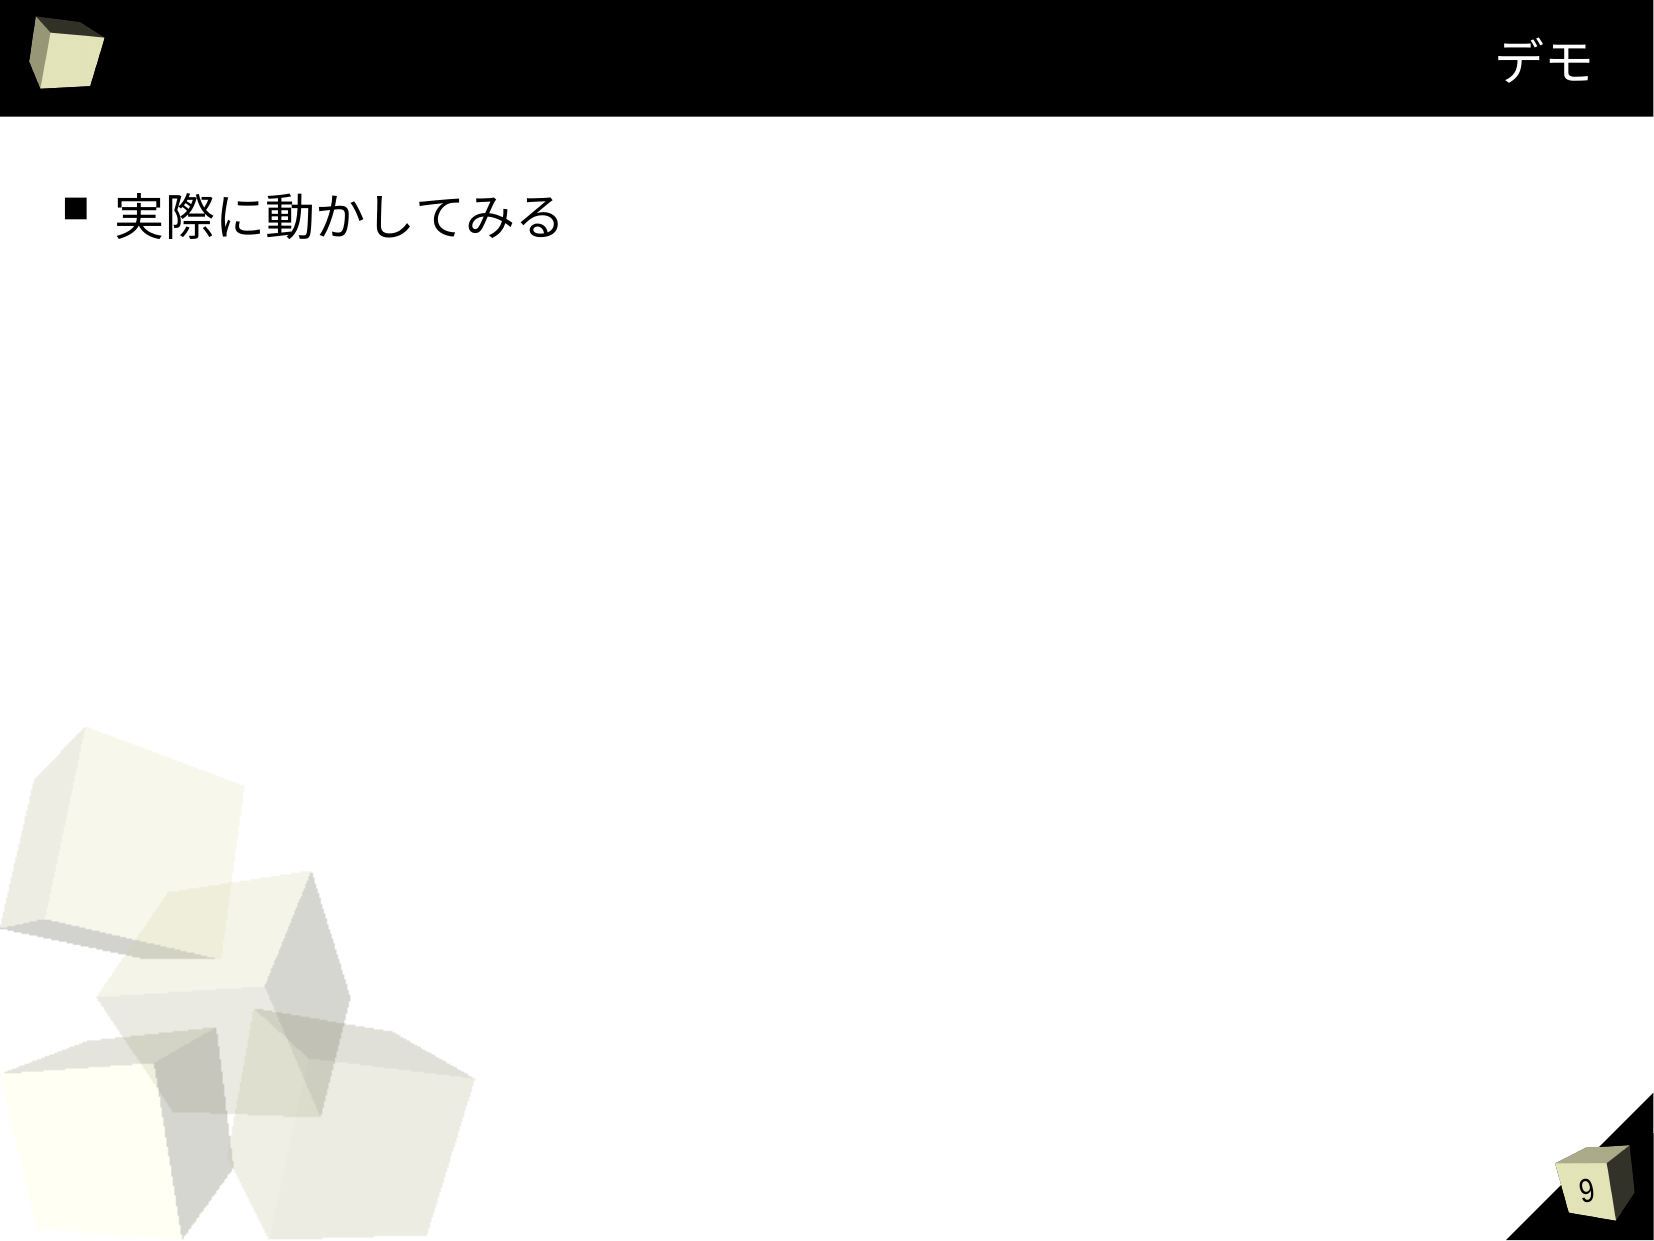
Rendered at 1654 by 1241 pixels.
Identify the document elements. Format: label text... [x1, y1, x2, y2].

picture [0, 726, 477, 1241]
list 実際に動かしてみる [44, 177, 1611, 672]
title デモ [118, 0, 1595, 119]
